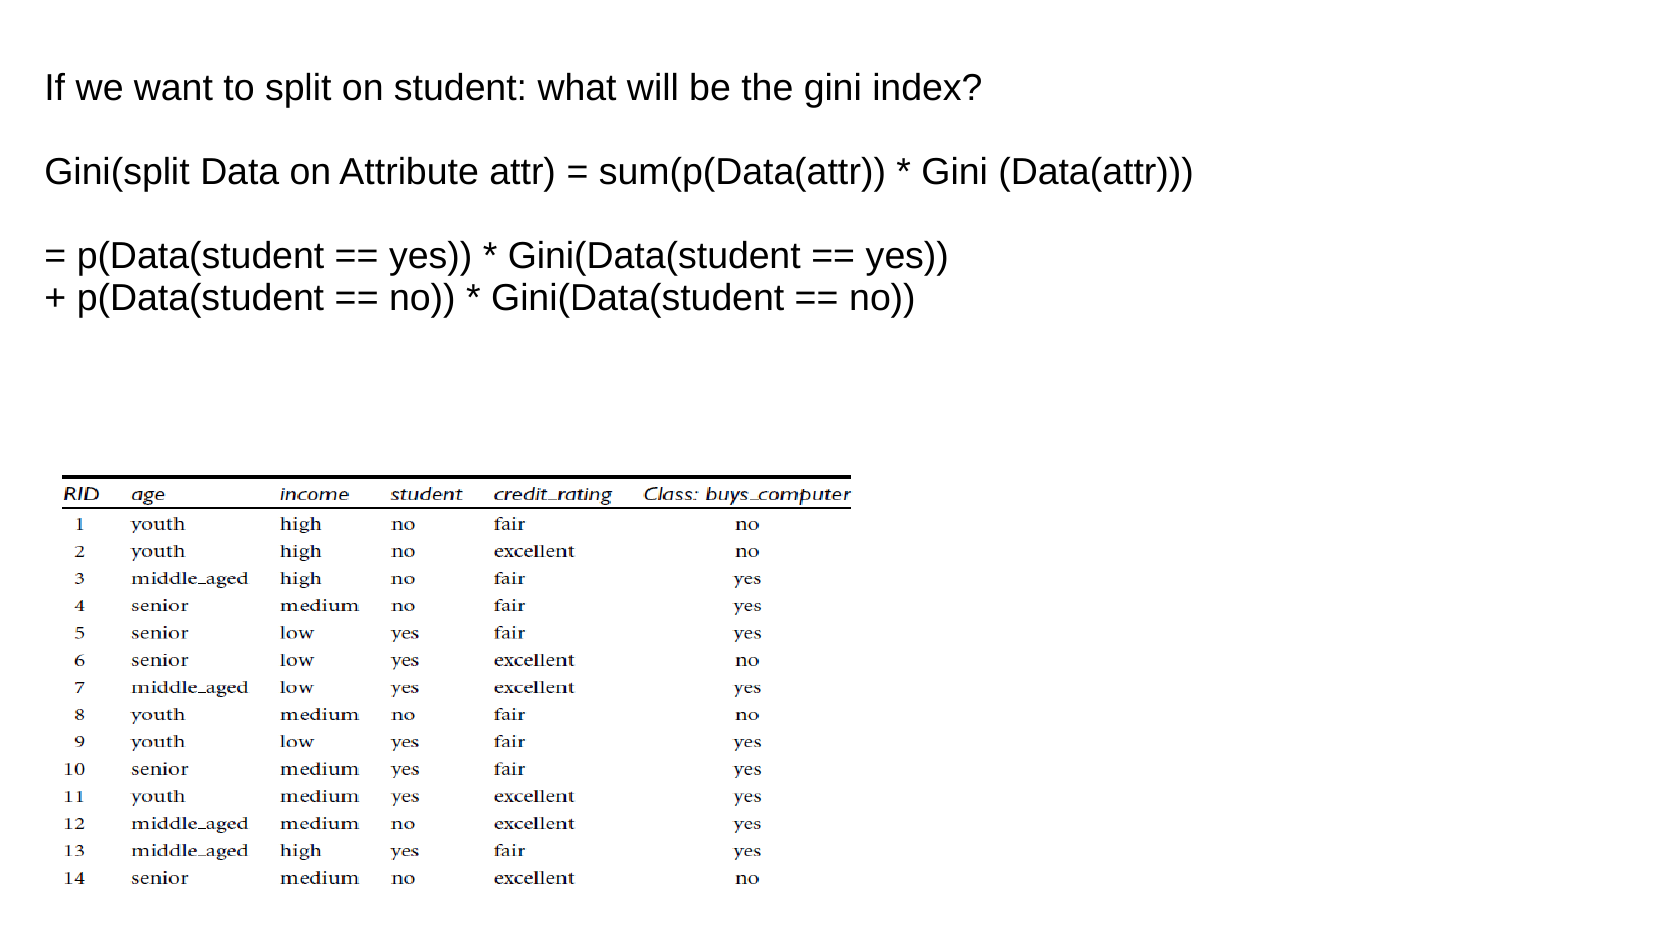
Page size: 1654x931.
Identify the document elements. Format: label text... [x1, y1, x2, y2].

text_box If we want to split on student: what will be the gini index? Gini(split Data on Attribute attr) = sum(p(Data(attr)) * Gini (Data(attr))) = p(Data(student == yes)) * Gini(Data(student == yes)) + p(Data(student == no)) * Gini(Data(student == no)) [29, 59, 1447, 368]
picture [57, 469, 857, 886]
